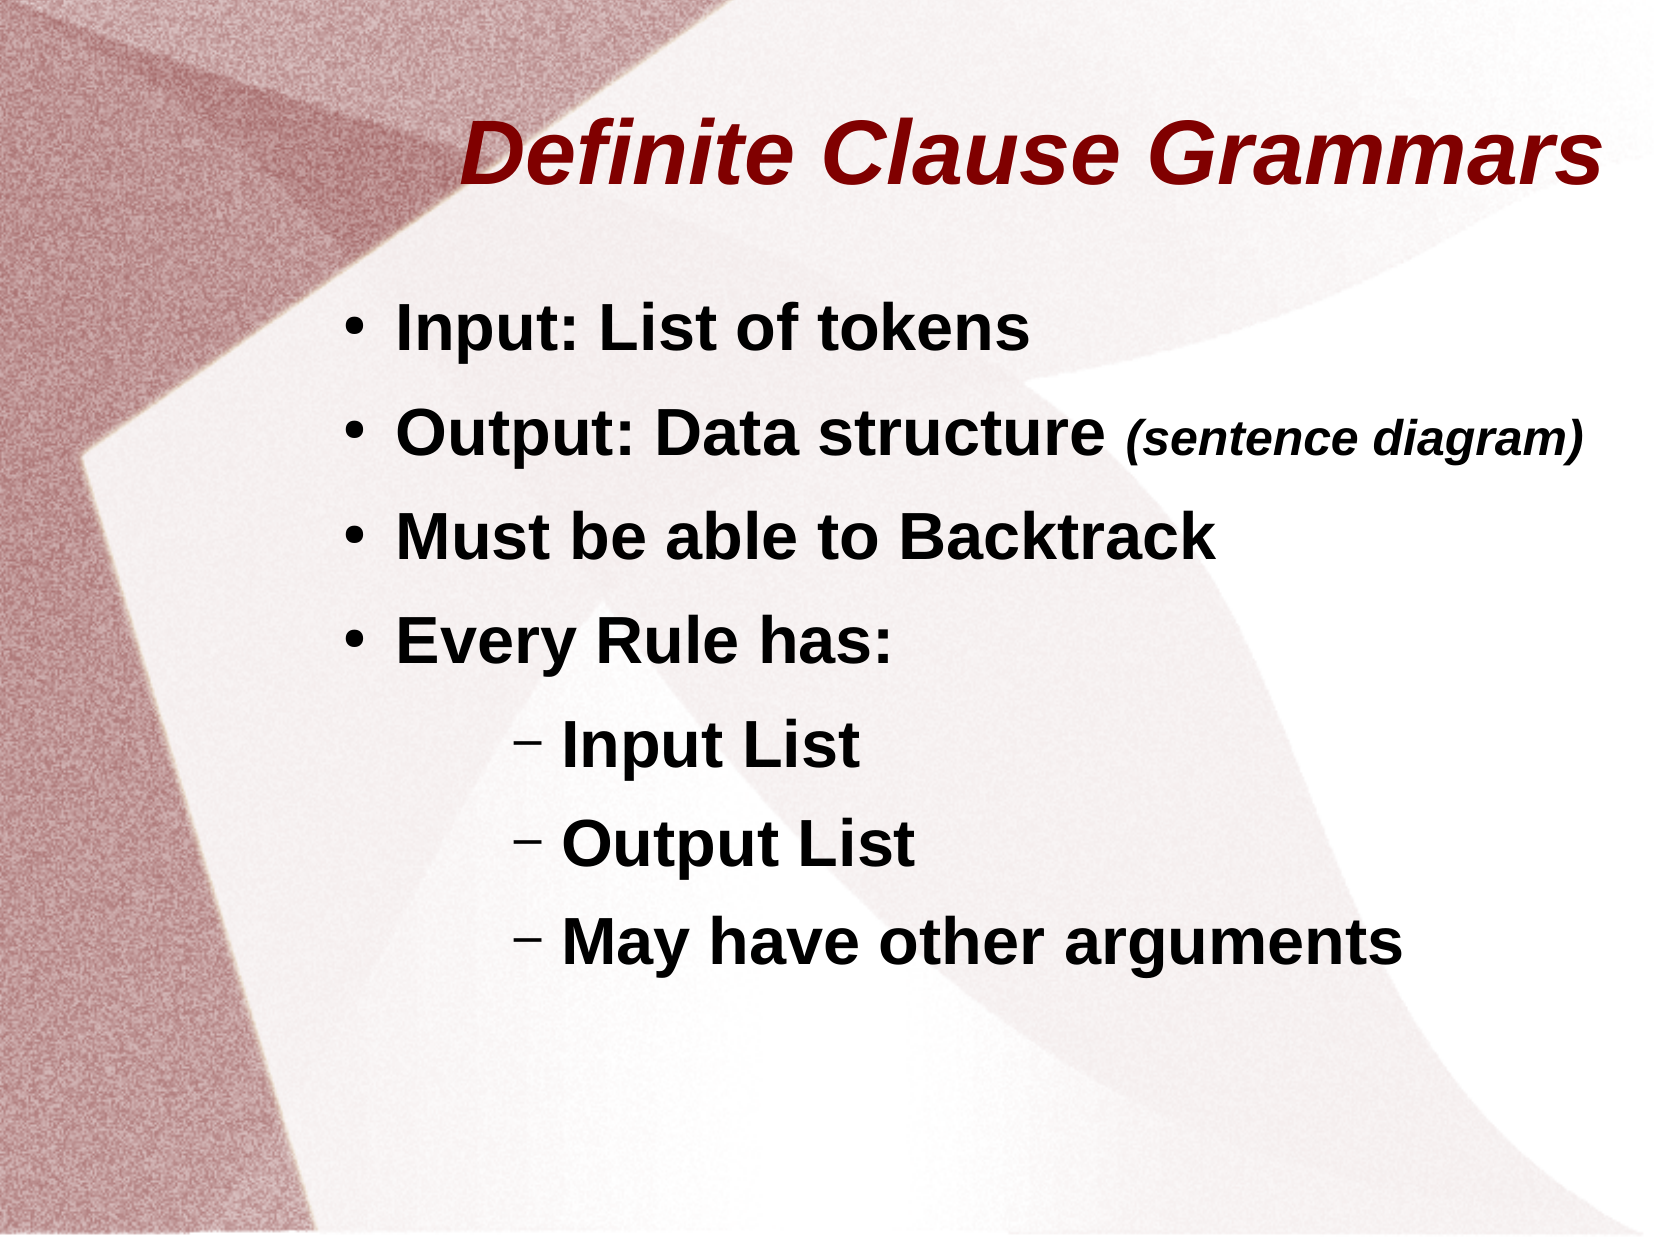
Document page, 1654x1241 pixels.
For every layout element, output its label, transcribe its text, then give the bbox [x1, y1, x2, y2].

picture [0, 0, 1654, 1241]
list Input: List of tokens Output: Data structure (sentence diagram) Must be able to Backtrack Every Rule has: Input List Output List May have other arguments [324, 290, 1601, 1094]
title Definite Clause Grammars [450, 56, 1607, 250]
